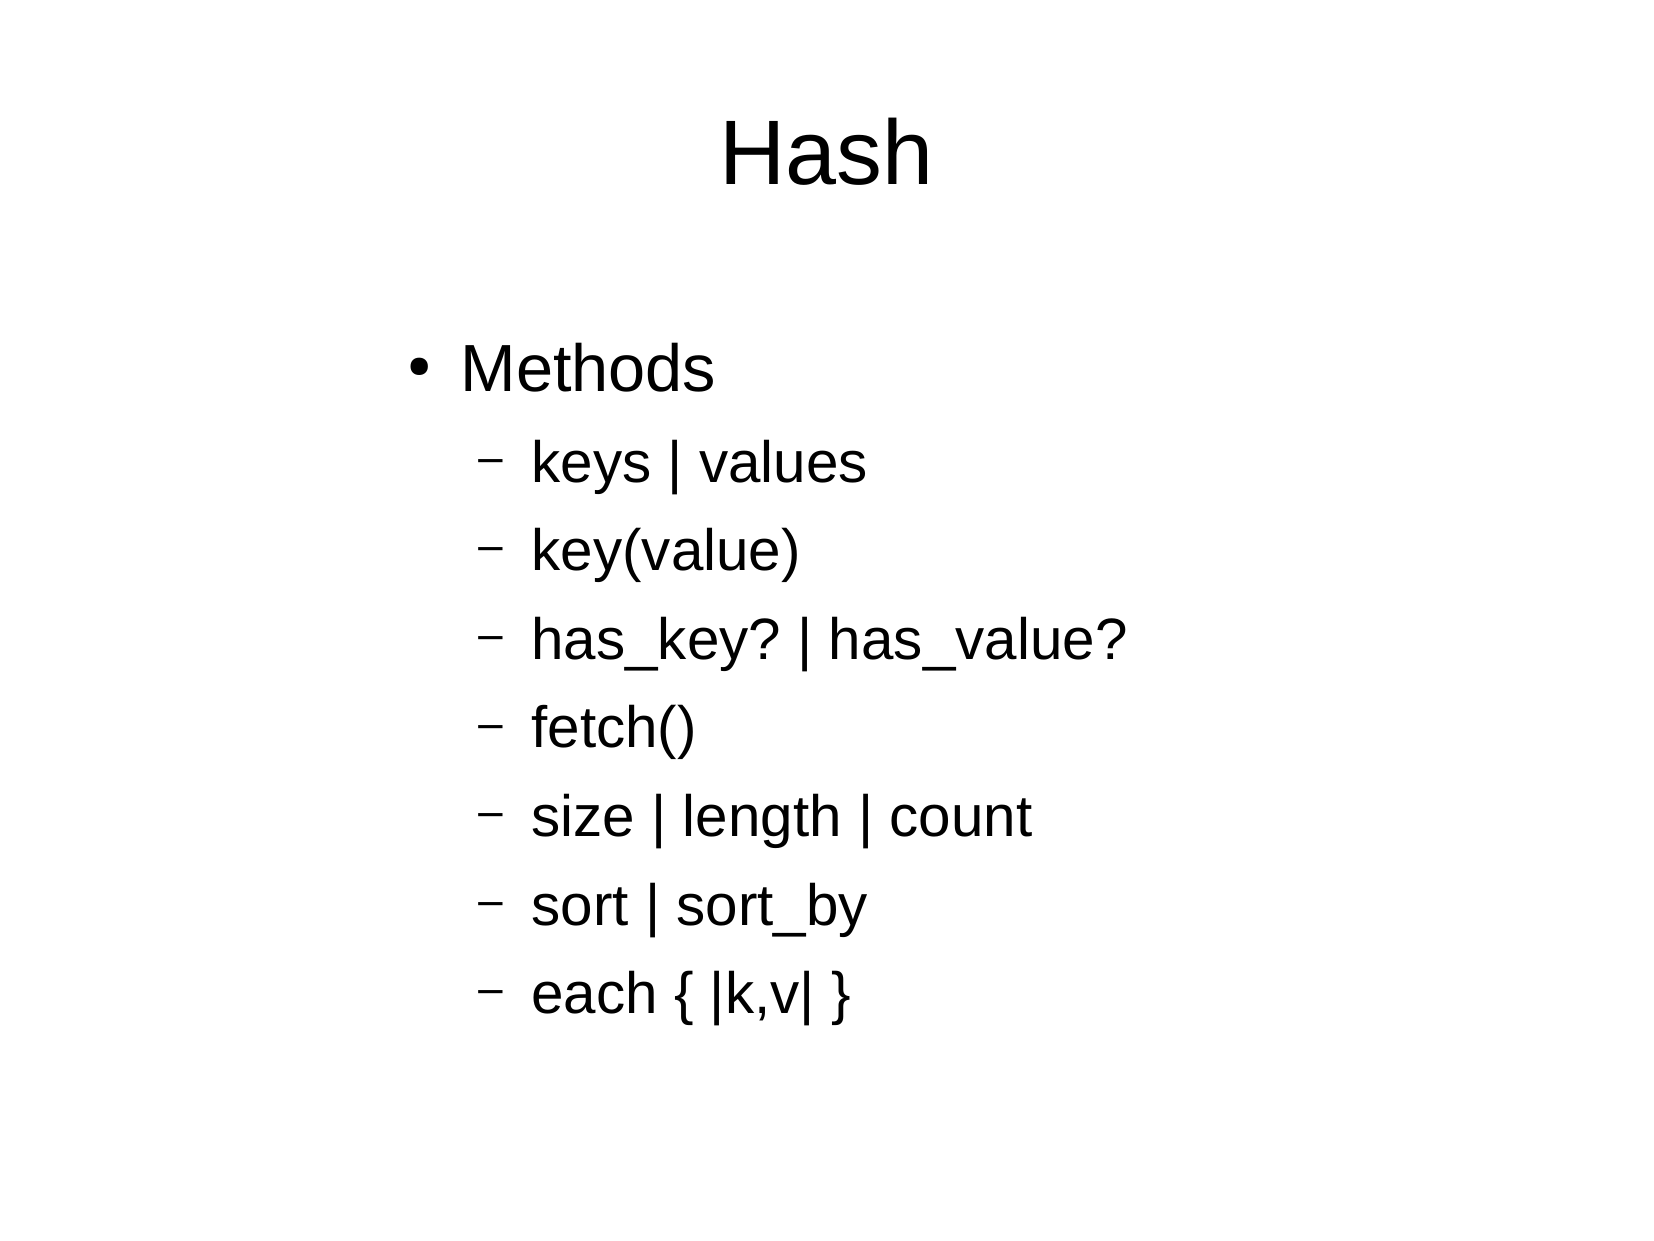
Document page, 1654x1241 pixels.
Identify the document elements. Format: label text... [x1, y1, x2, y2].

list Methods keys | values key(value) has_key? | has_value? fetch() size | length | count sort | sort_by each { |k,v| } [389, 330, 1288, 1051]
title Hash [82, 49, 1571, 257]
